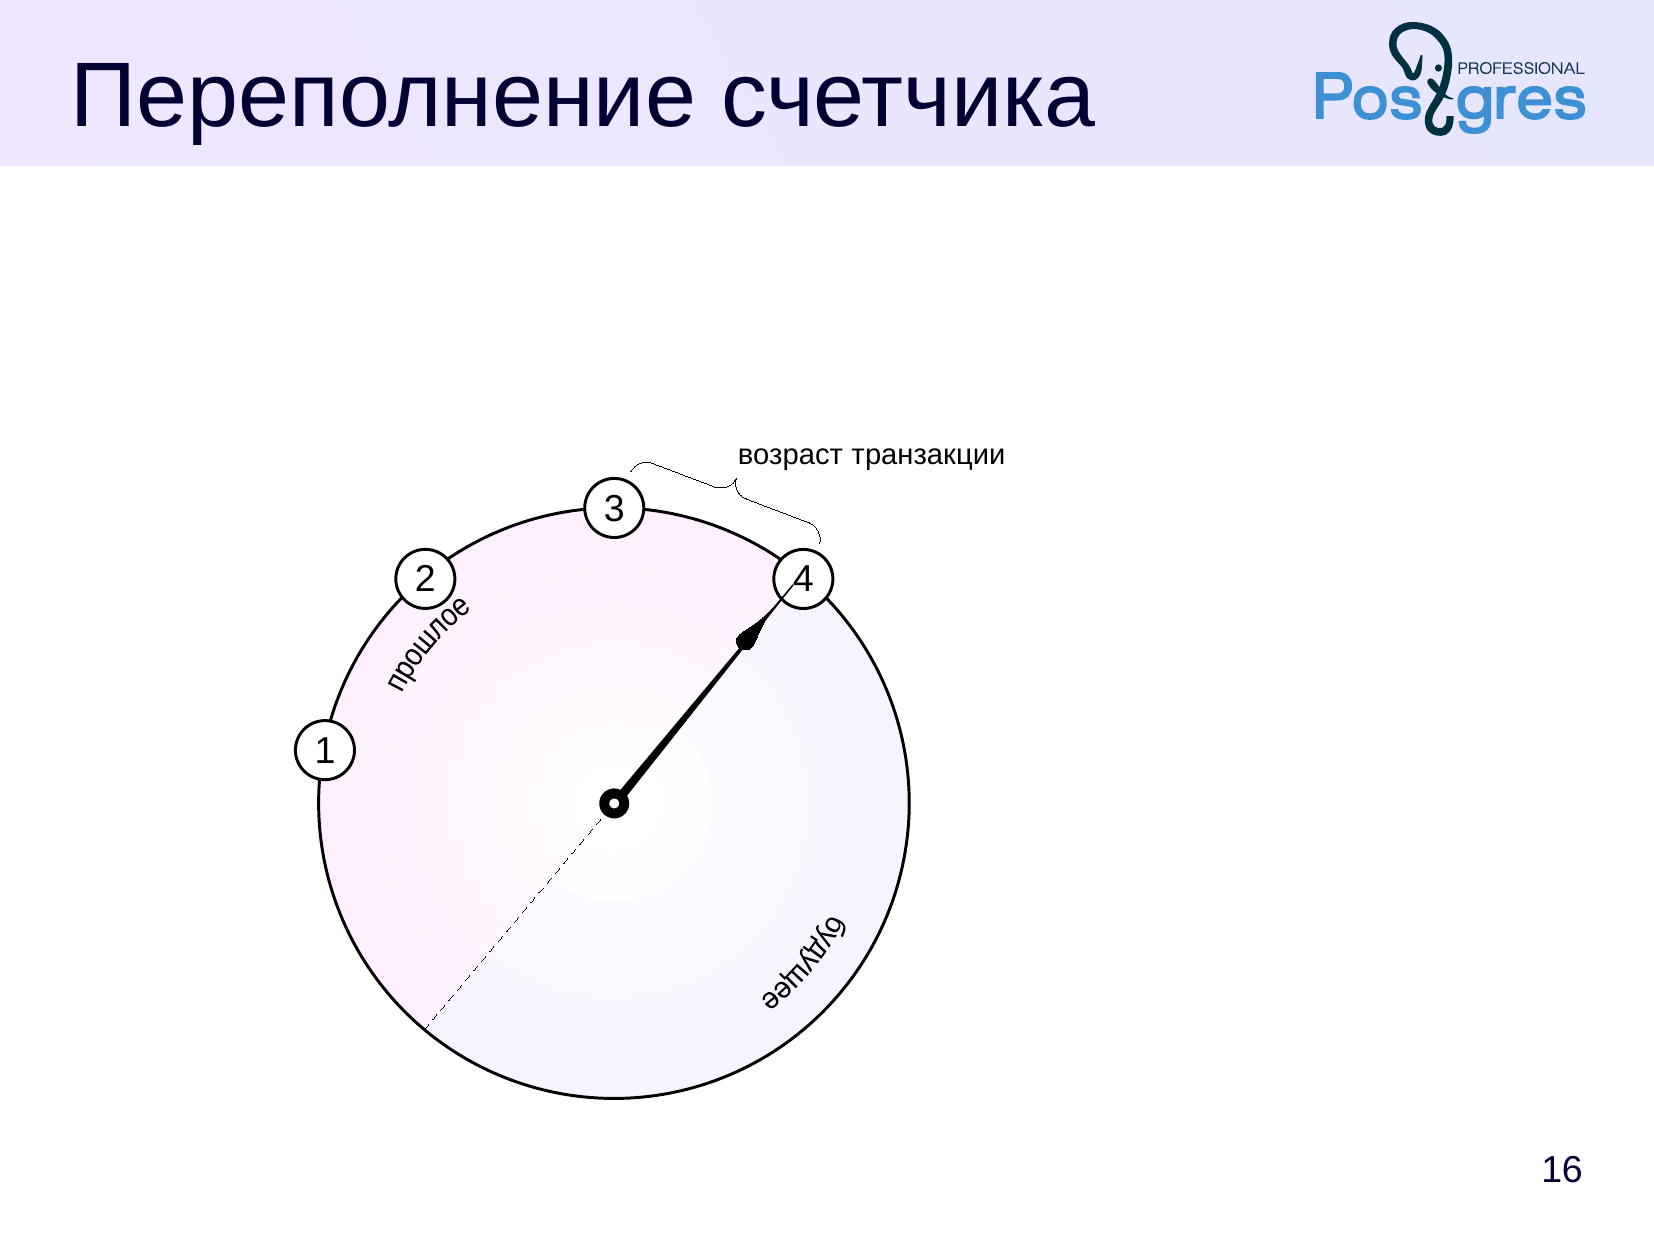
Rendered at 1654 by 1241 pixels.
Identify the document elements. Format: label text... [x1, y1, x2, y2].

text_box 4 [773, 549, 833, 609]
title Переполнение счетчика [70, 43, 1241, 147]
text_box 3 [584, 478, 644, 538]
text_box 2 [395, 549, 455, 609]
text_box возраст транзакции [723, 430, 1021, 478]
text_box 1 [295, 720, 355, 780]
text_box [599, 584, 794, 819]
text_box 4 [796, 570, 805, 583]
list [70, 283, 1583, 1141]
